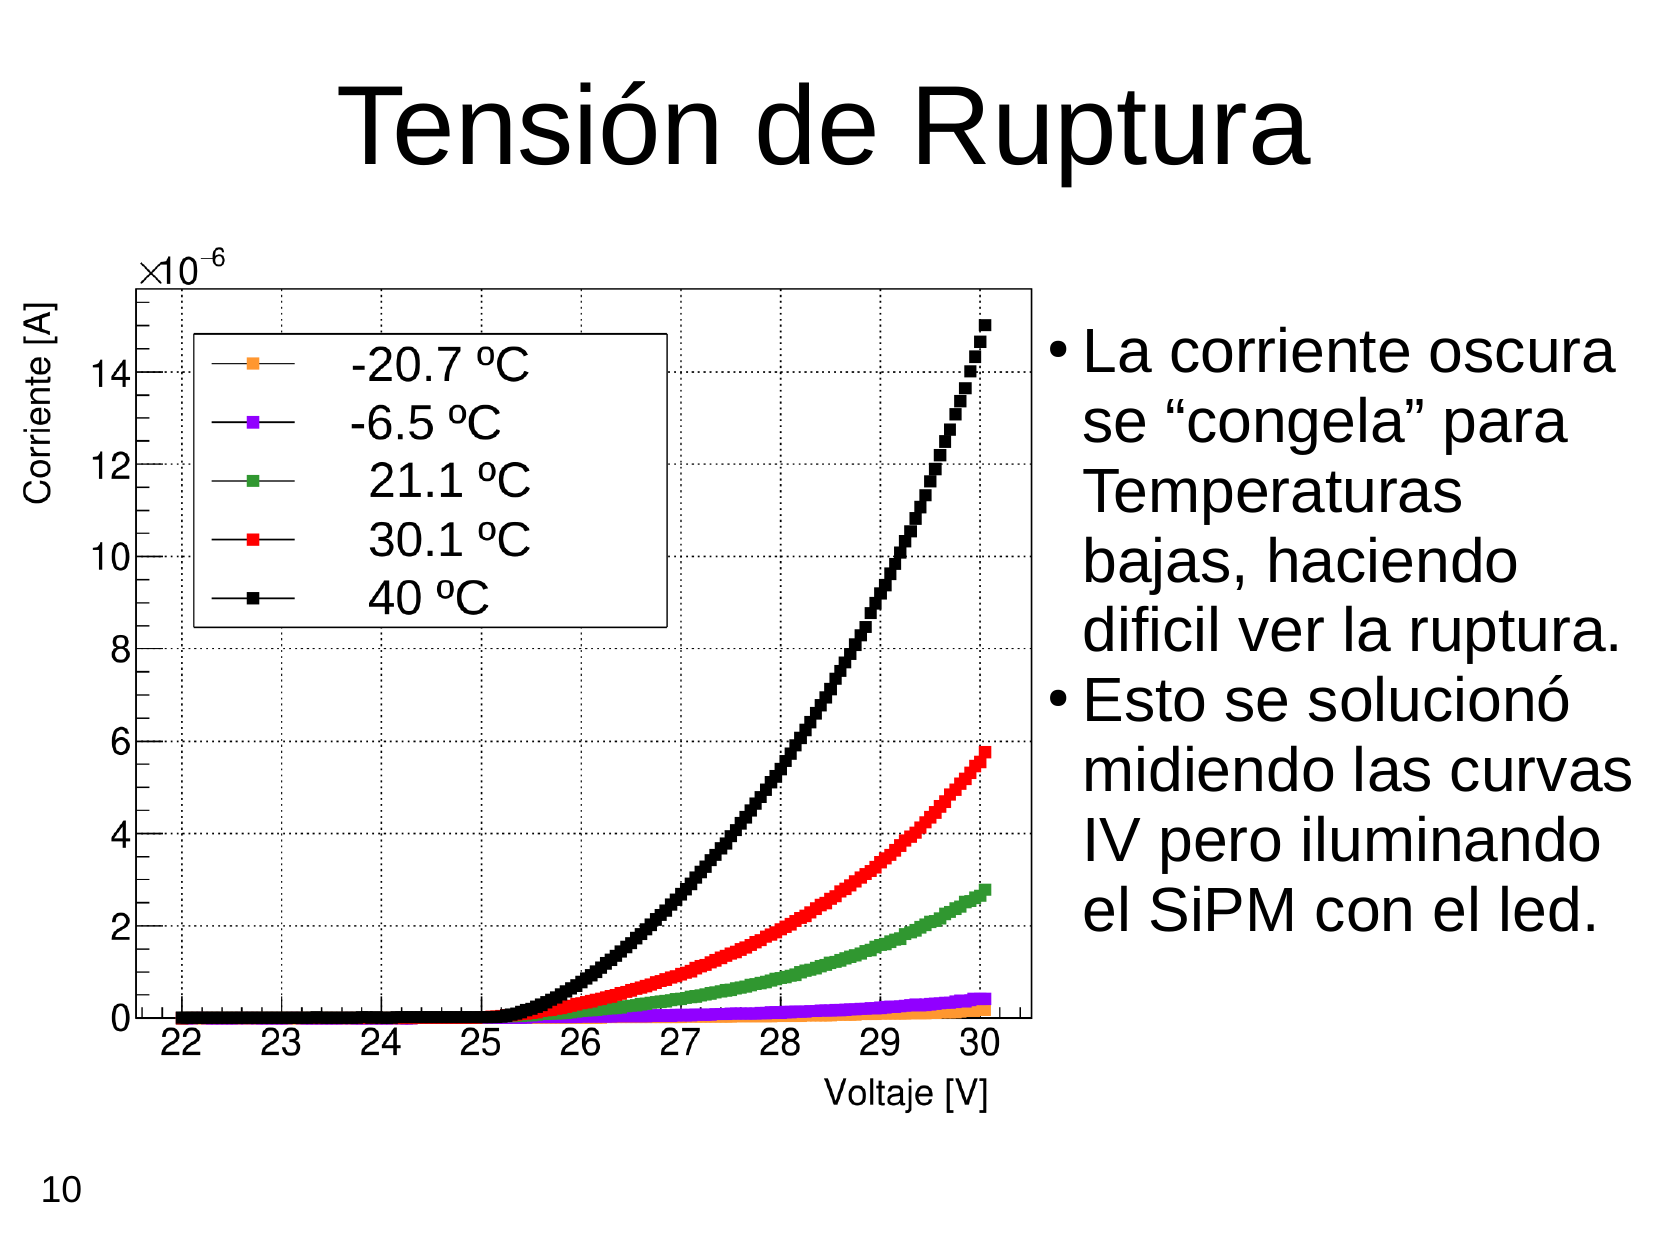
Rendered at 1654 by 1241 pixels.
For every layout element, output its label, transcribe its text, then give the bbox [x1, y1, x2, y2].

text_box <number> [25, 1160, 685, 1221]
text_box Tensión de Ruptura [71, 55, 1585, 196]
picture [0, 212, 1099, 1125]
text_box La corriente oscura se “congela” para Temperaturas bajas, haciendo dificil ver la ruptura. Esto se solucionó midiendo las curvas IV pero iluminando el SiPM con el led. [1032, 309, 1654, 952]
